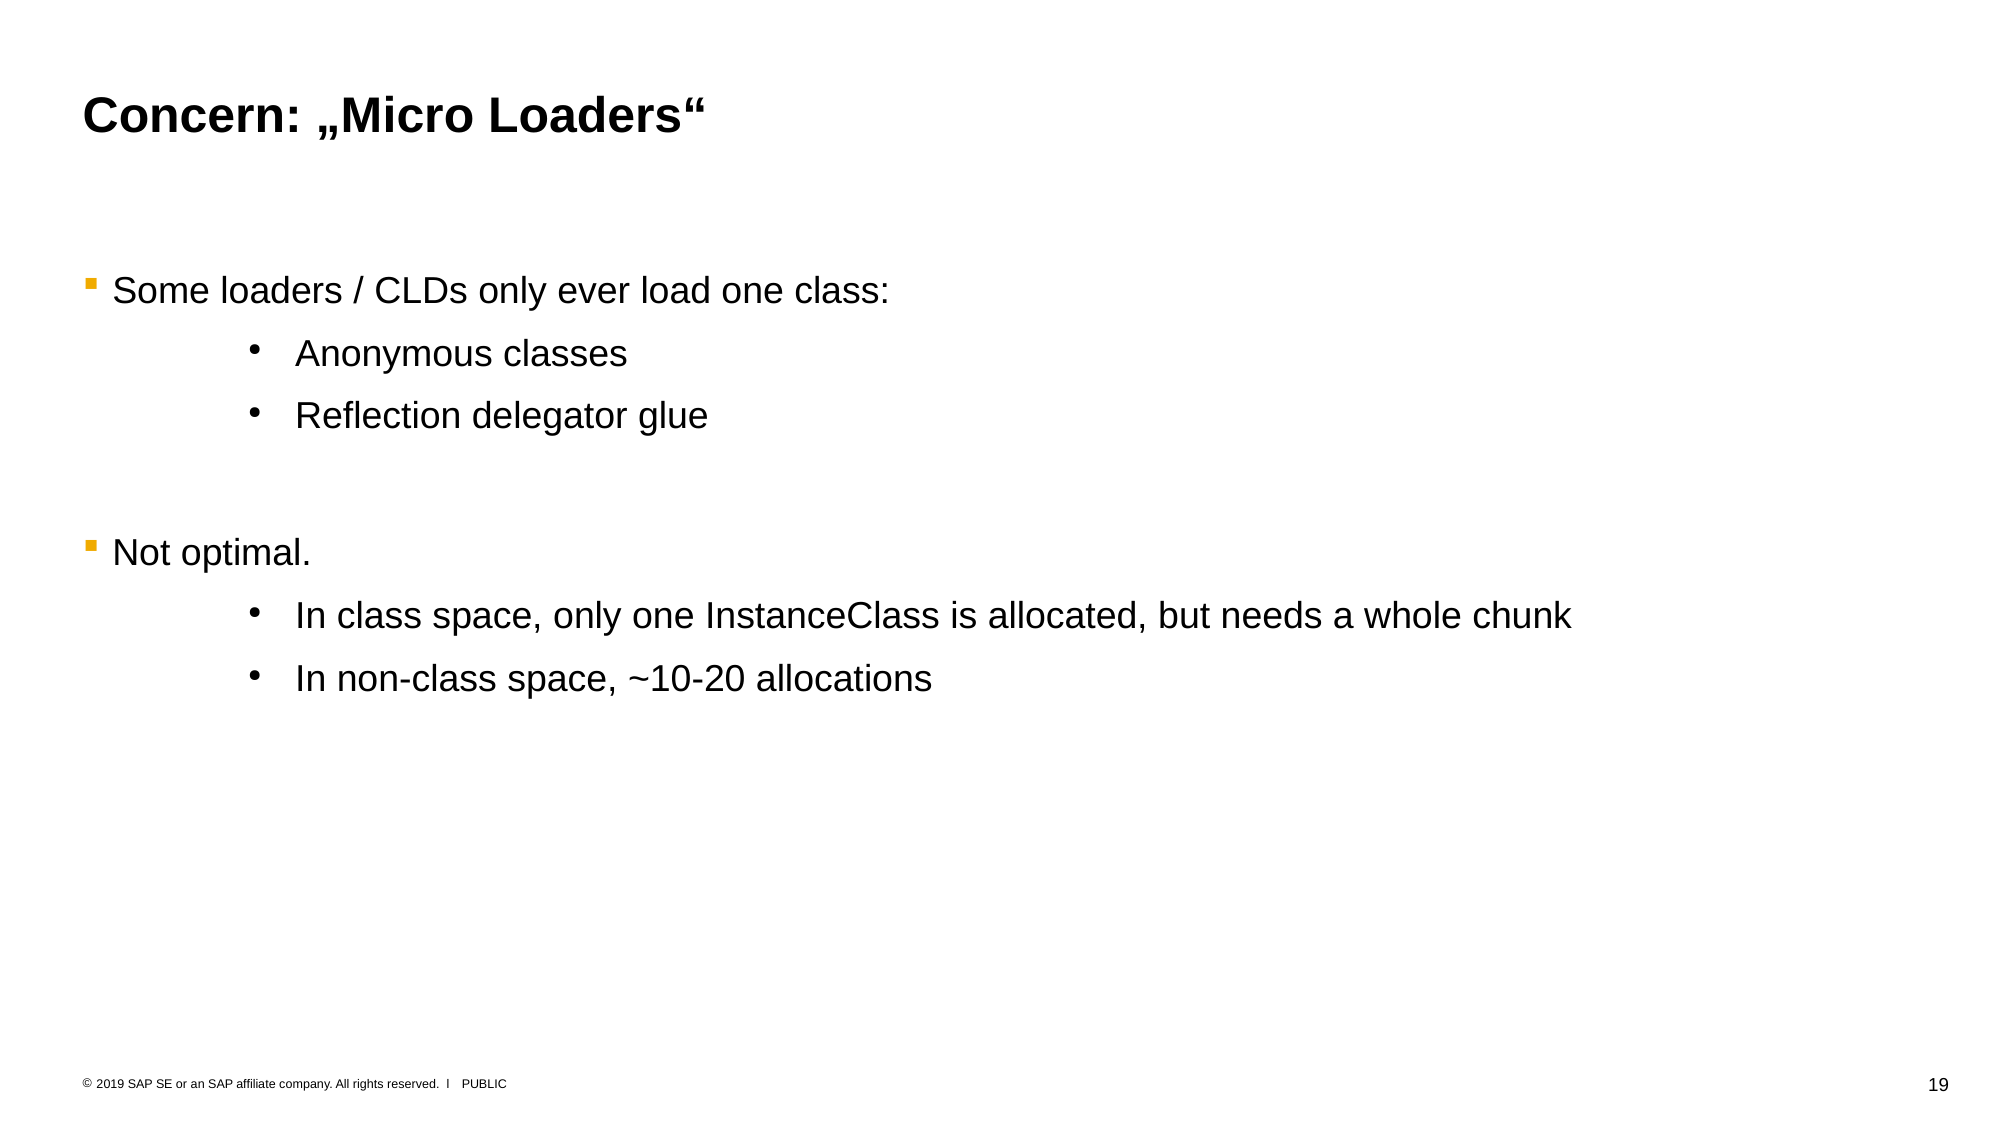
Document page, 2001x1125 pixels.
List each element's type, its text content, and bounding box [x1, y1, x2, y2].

list Some loaders / CLDs only ever load one class: Anonymous classes Reflection delegator glue Not optimal. In class space, only one InstanceClass is allocated, but needs a whole chunk In non-class space, ~10-20 allocations [82, 265, 1918, 1040]
title Concern: „Micro Loaders“ [82, 82, 1918, 144]
